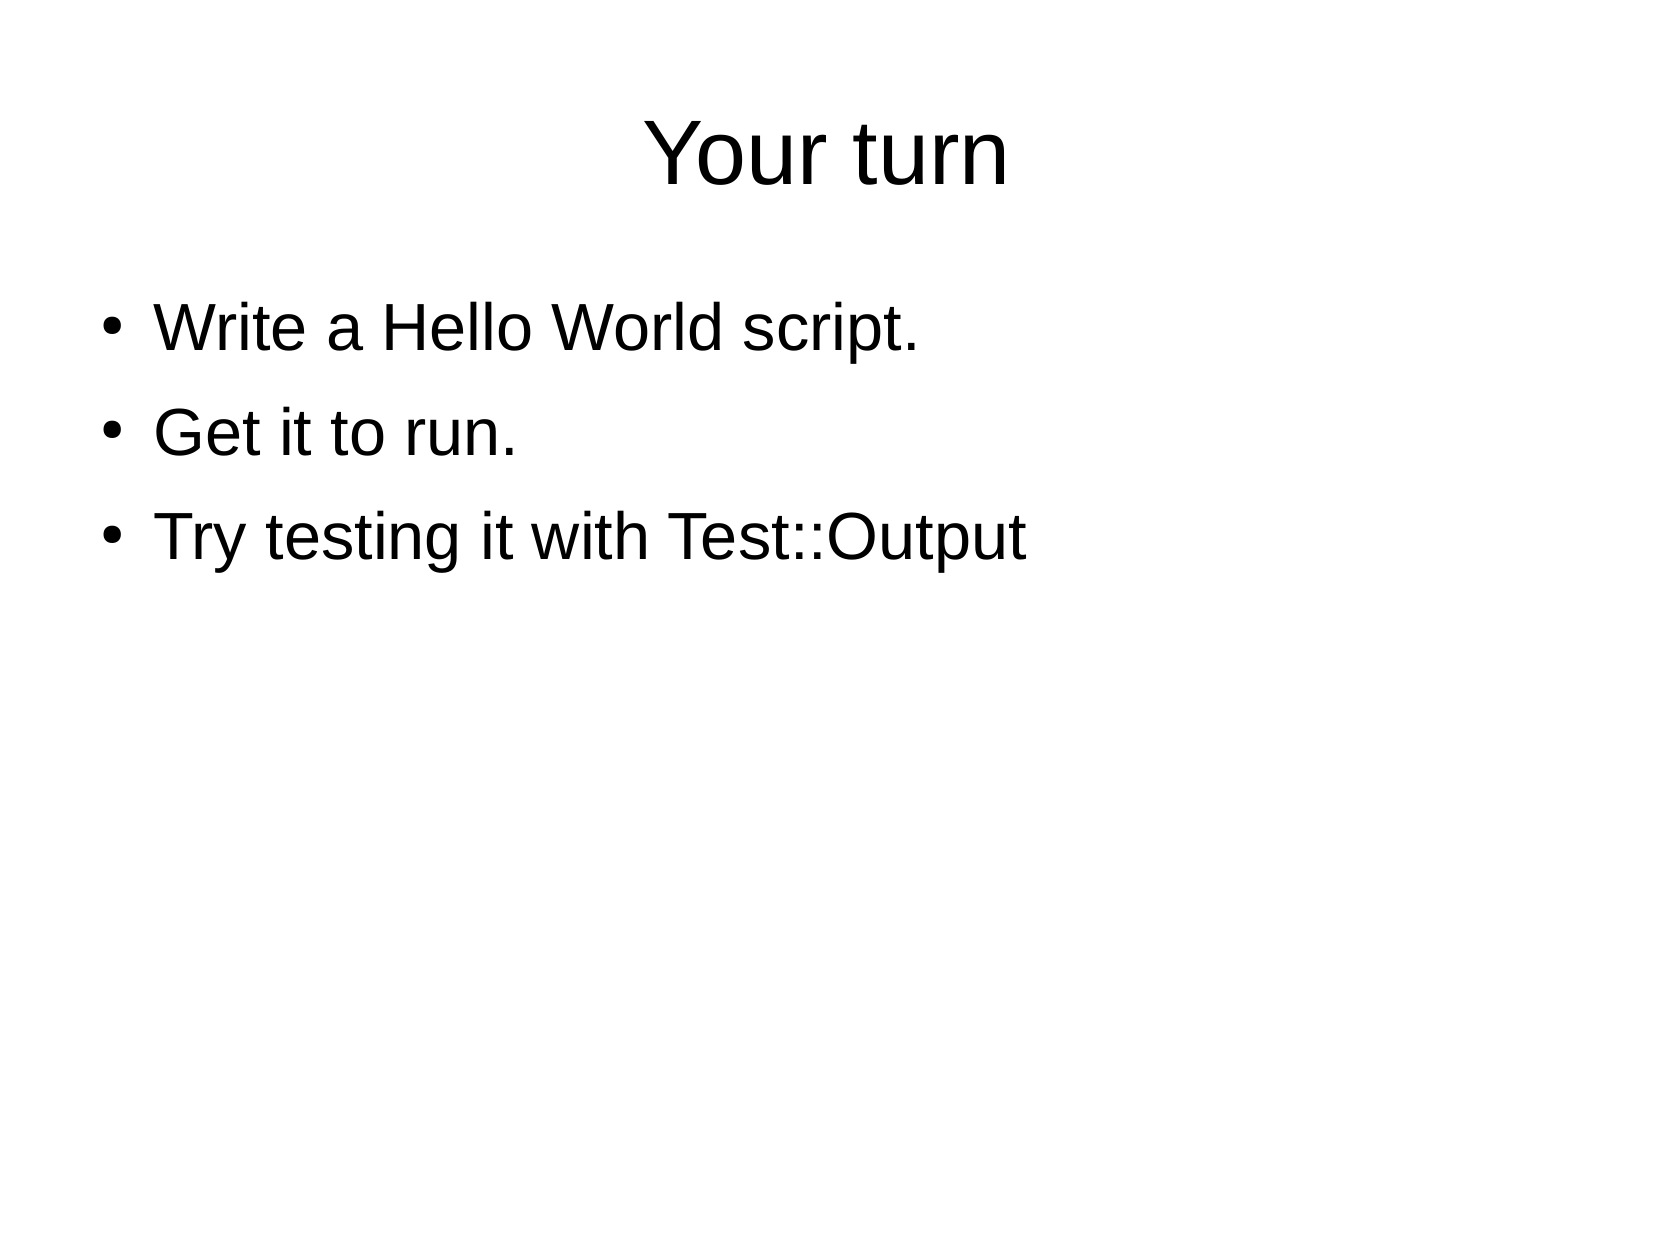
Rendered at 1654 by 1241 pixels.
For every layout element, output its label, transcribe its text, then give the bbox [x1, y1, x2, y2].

title Your turn [82, 49, 1571, 257]
list Write a Hello World script. Get it to run. Try testing it with Test::Output [82, 290, 1571, 1010]
